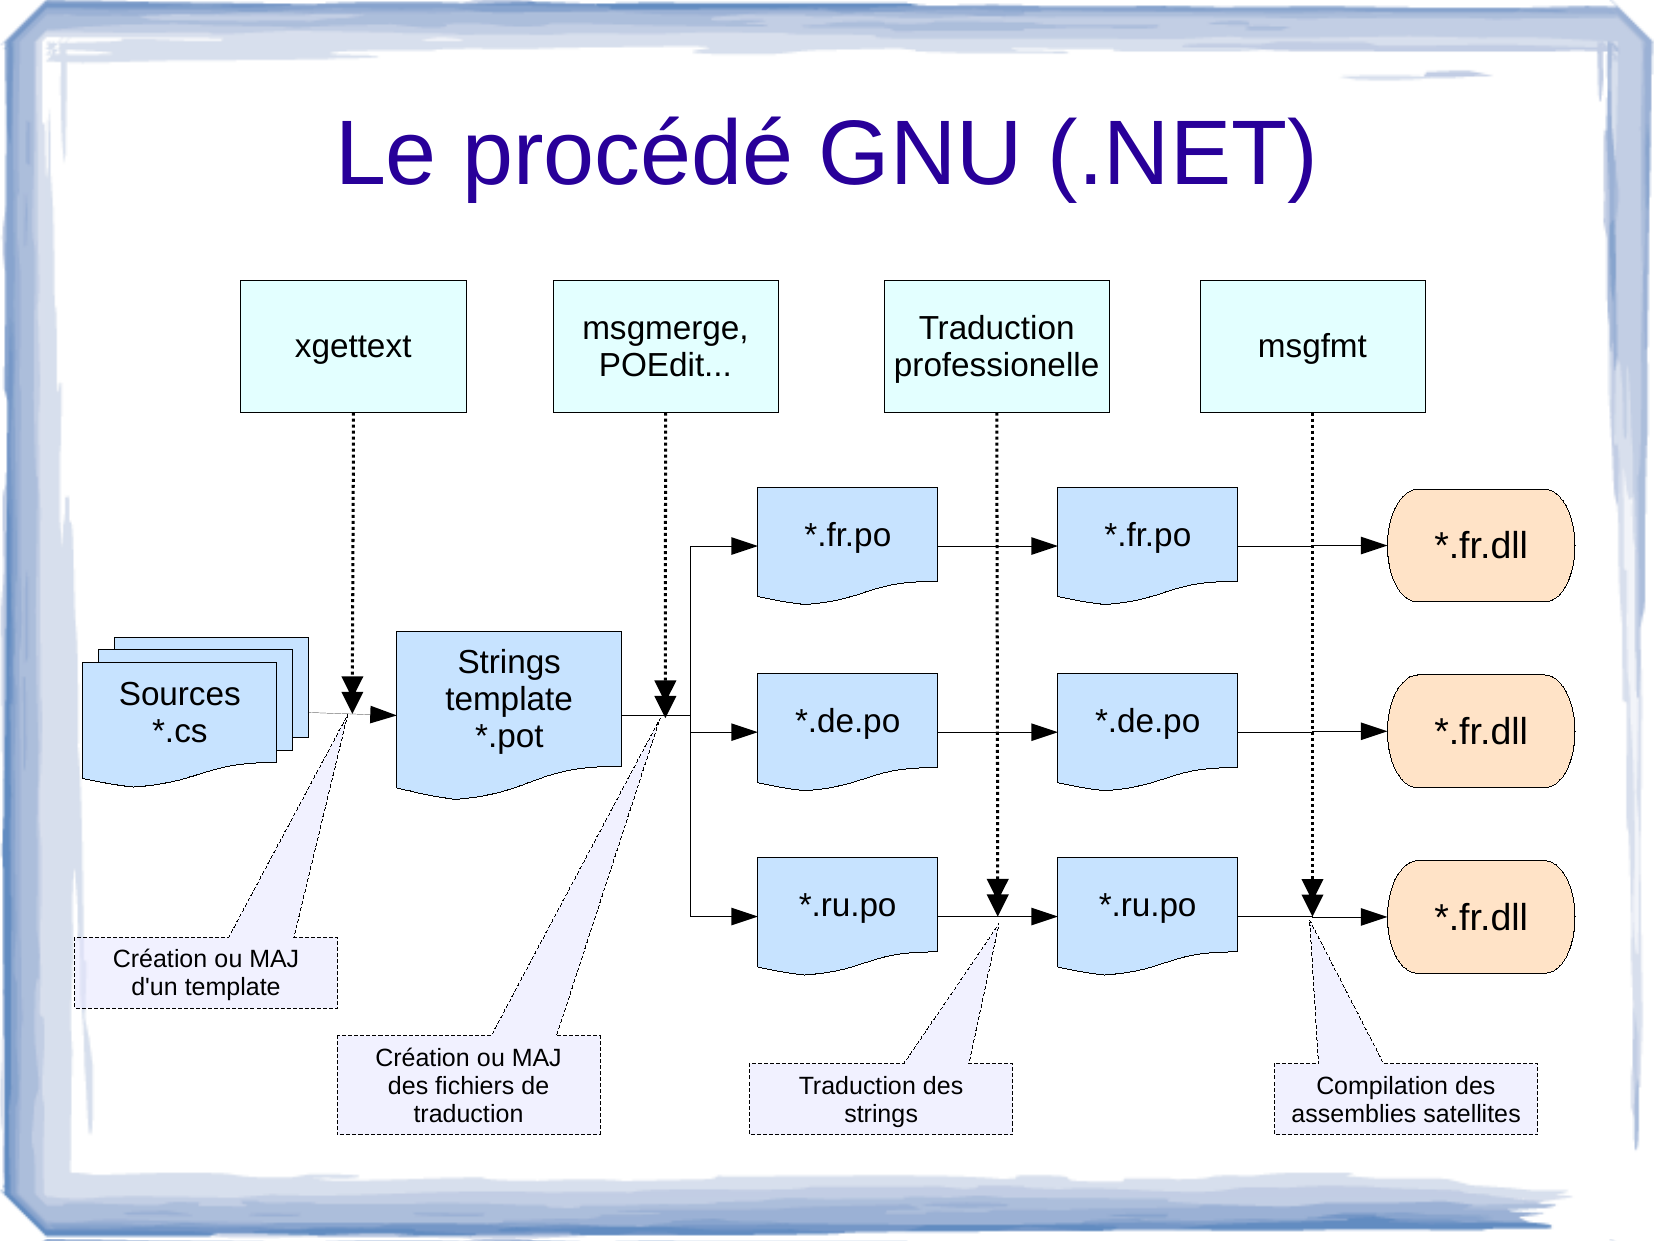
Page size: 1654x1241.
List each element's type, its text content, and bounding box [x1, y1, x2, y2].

text_box *.fr.dll [1387, 674, 1576, 788]
text_box *.ru.po [1057, 857, 1238, 976]
text_box *.fr.po [1057, 487, 1238, 605]
text_box Sources *.cs [82, 637, 309, 788]
picture [0, 0, 1654, 1241]
text_box msgmerge, POEdit... [553, 280, 779, 413]
text_box xgettext [240, 280, 467, 413]
title Le procédé GNU (.NET) [82, 49, 1571, 257]
text_box Création ou MAJ des fichiers de traduction [337, 718, 661, 1135]
text_box *.ru.po [757, 857, 938, 976]
text_box *.fr.dll [1387, 860, 1576, 974]
text_box *.de.po [757, 673, 938, 791]
text_box Compilation des assemblies satellites [1274, 919, 1538, 1135]
text_box *.fr.dll [1387, 489, 1576, 602]
text_box Traduction des strings [749, 923, 1013, 1135]
text_box Traduction professionelle [884, 280, 1110, 413]
text_box msgfmt [1200, 280, 1426, 413]
text_box *.de.po [1057, 673, 1238, 791]
text_box *.fr.po [757, 487, 938, 605]
text_box Création ou MAJ d'un template [74, 714, 348, 1009]
text_box Strings template *.pot [396, 631, 622, 800]
